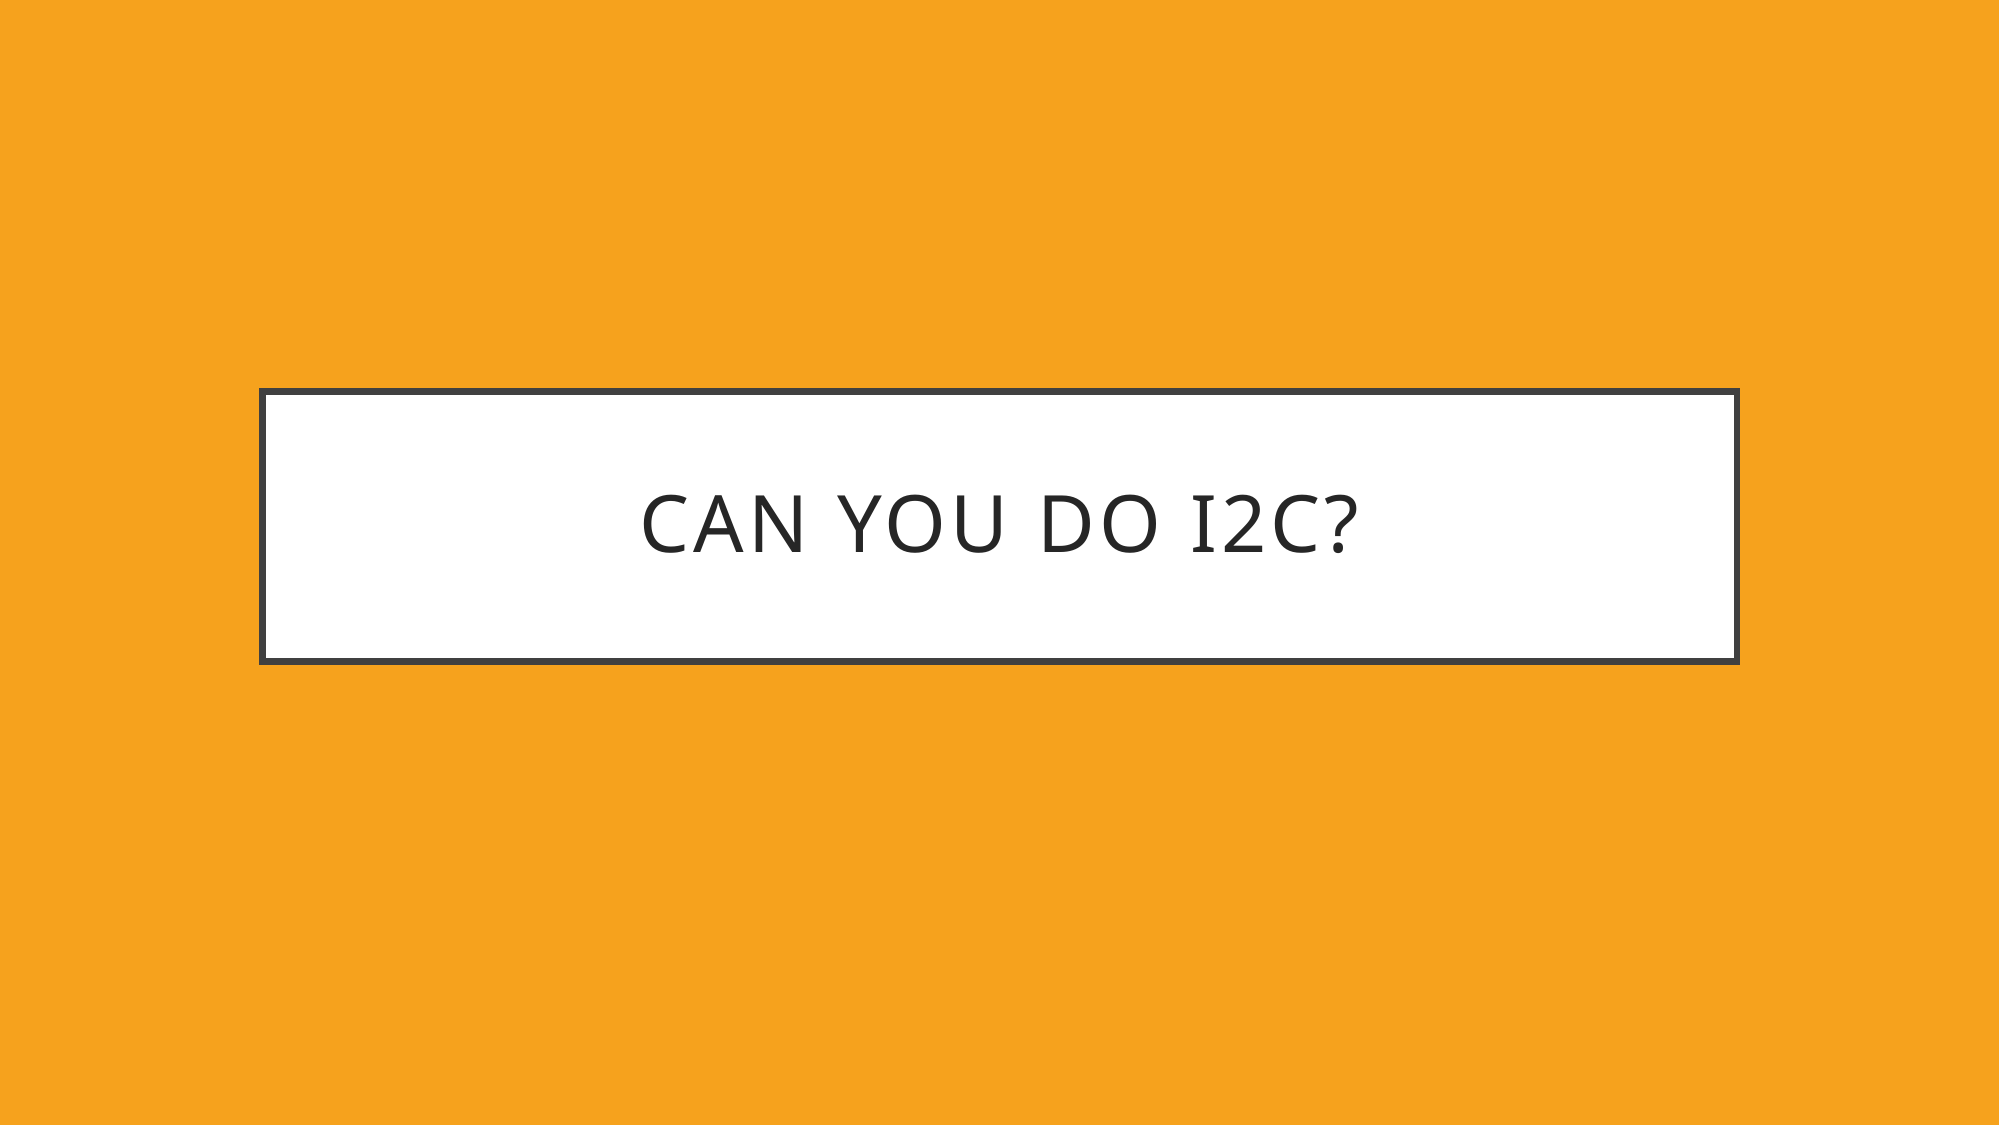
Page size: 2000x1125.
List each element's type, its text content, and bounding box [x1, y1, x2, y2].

title Can you do I2C? [262, 391, 1737, 662]
